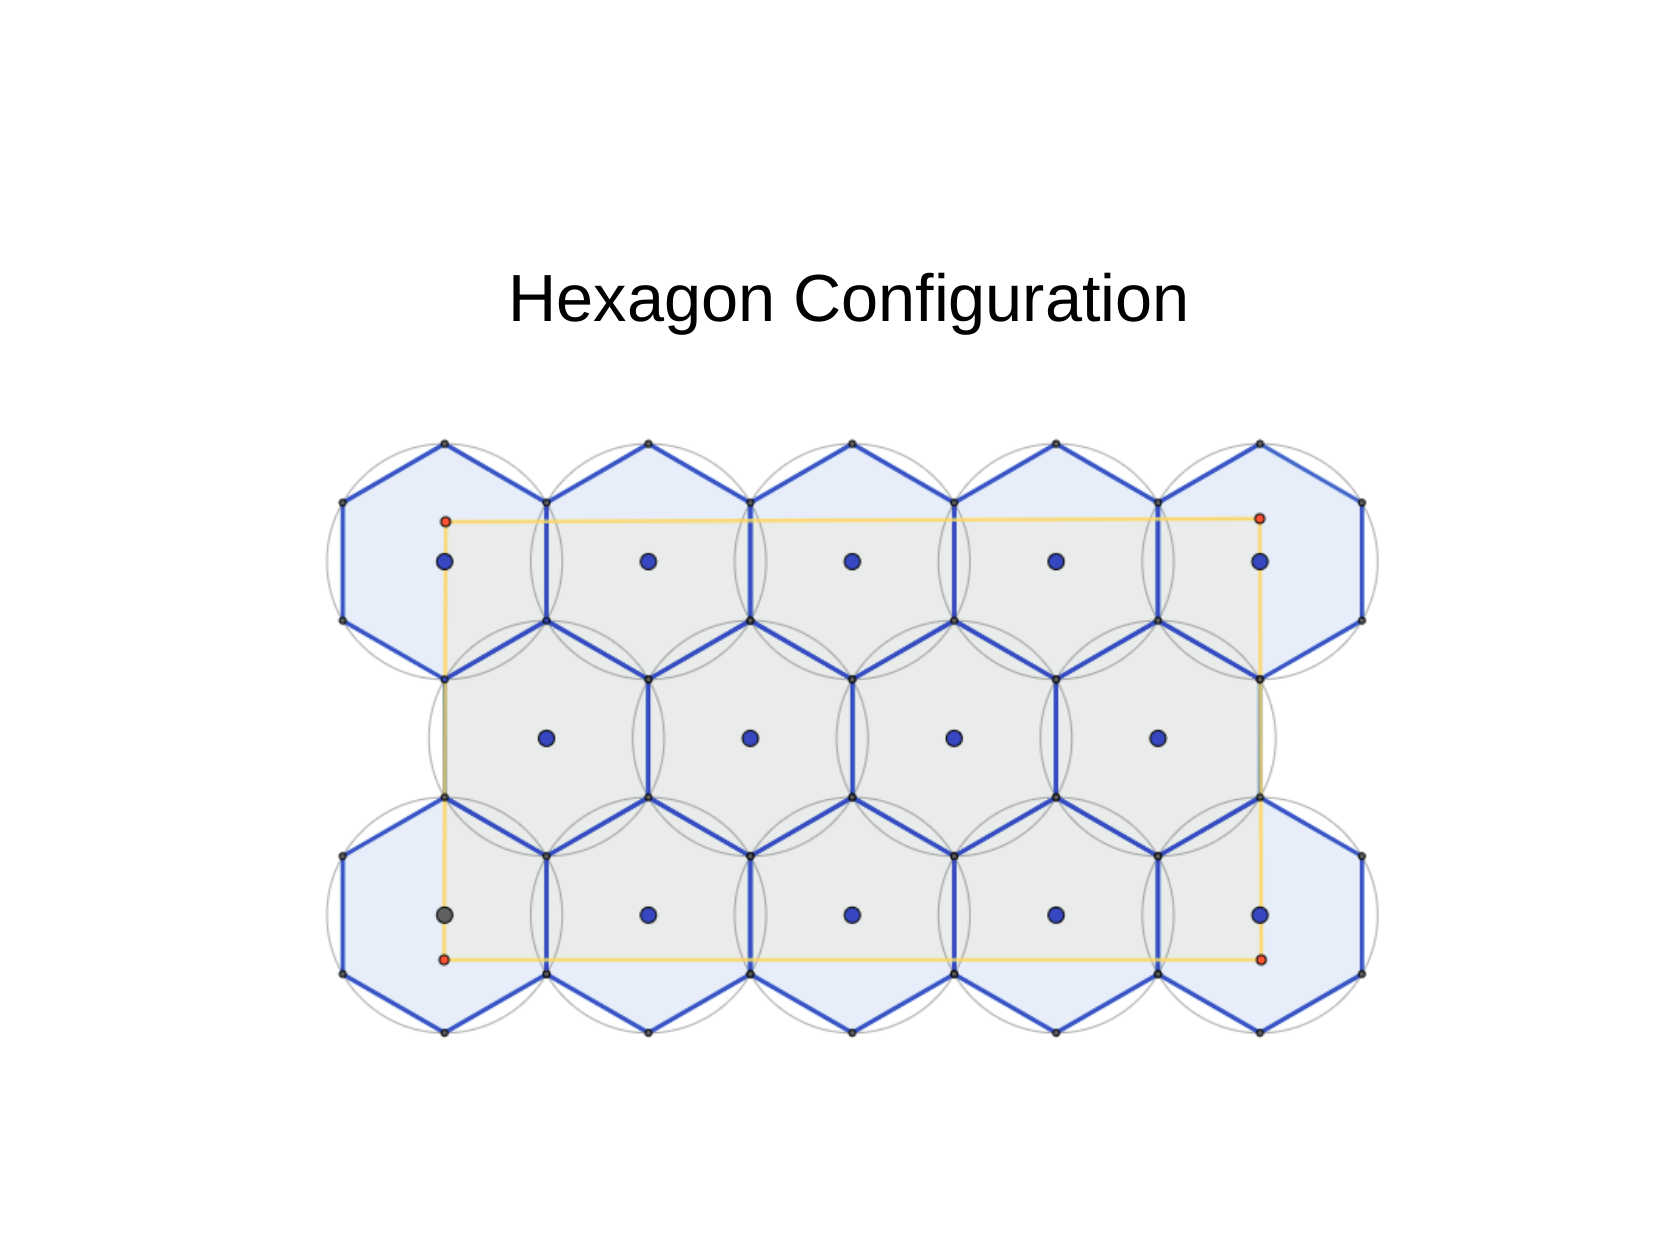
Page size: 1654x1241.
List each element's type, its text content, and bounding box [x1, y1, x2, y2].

title Hexagon Configuration [105, 195, 1594, 403]
picture [285, 411, 1407, 1066]
